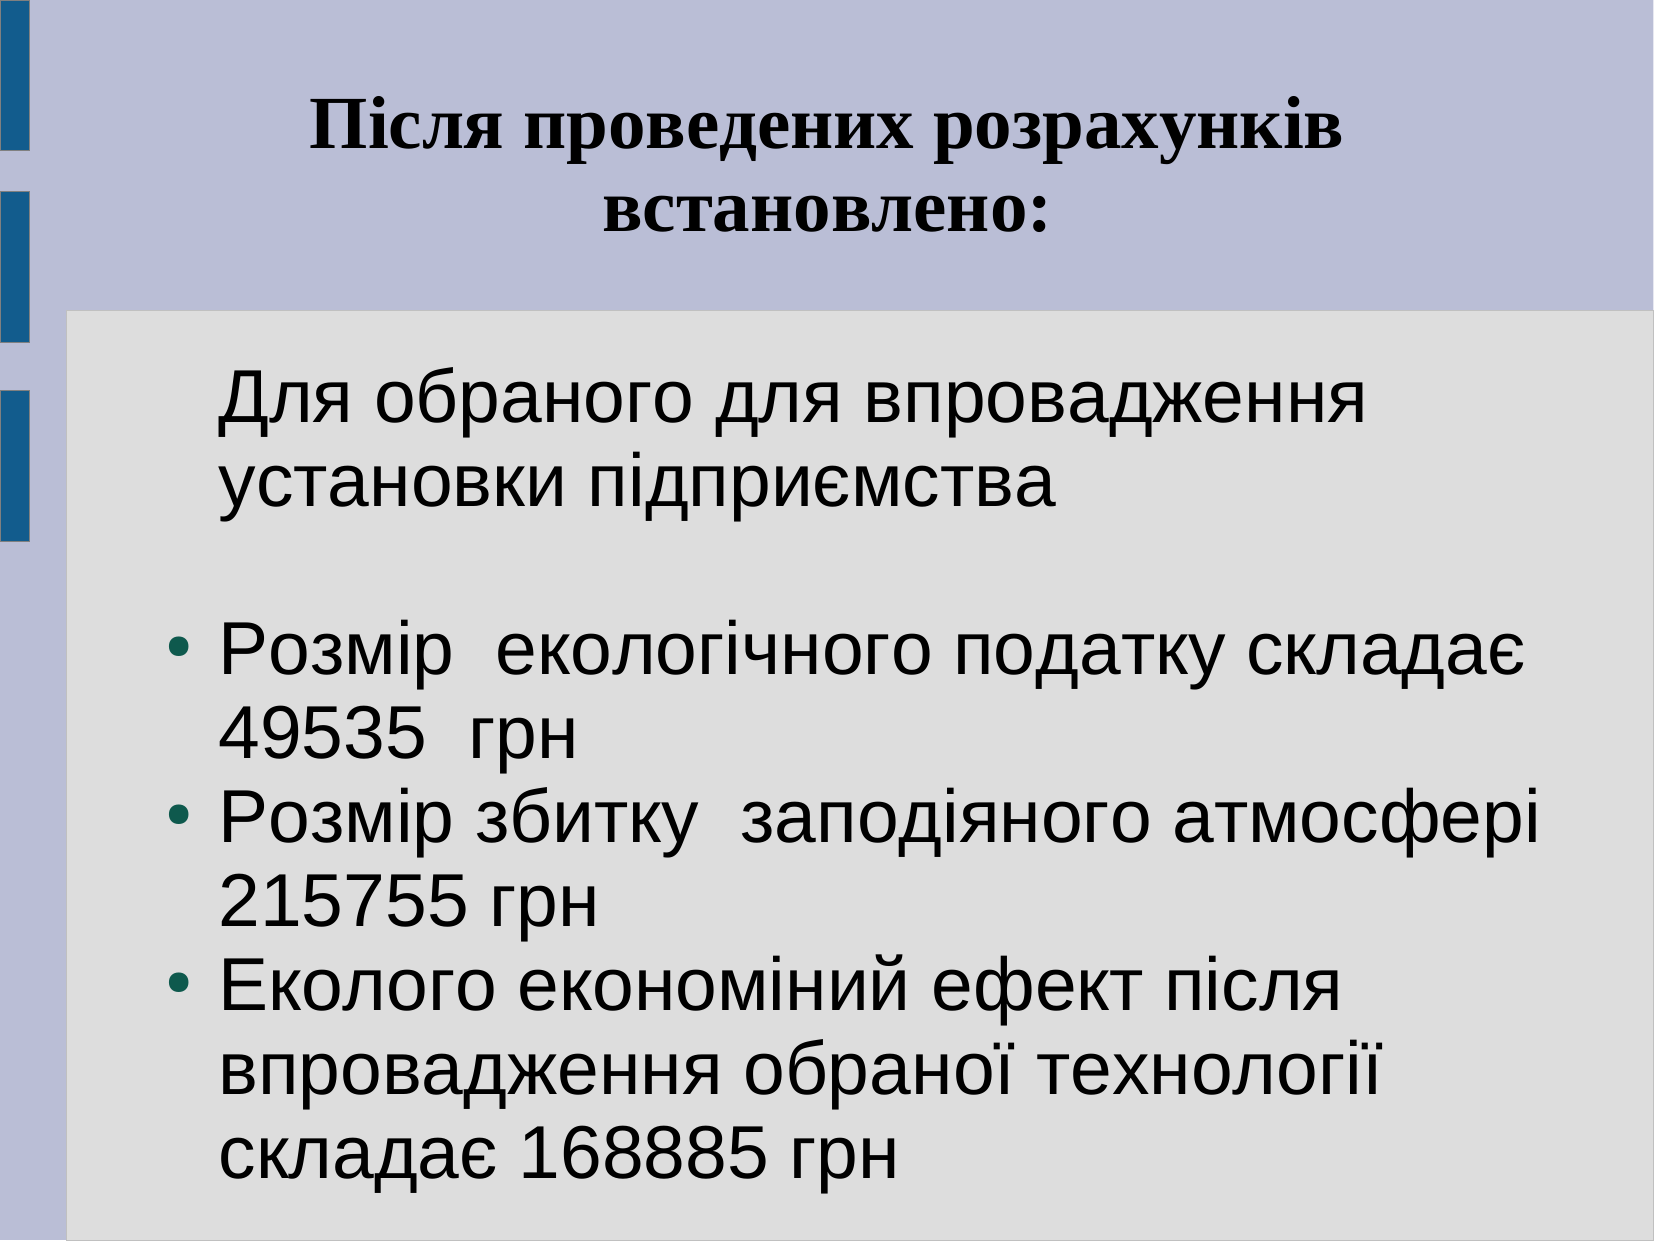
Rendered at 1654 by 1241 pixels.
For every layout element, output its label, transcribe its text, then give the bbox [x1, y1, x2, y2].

title Після проведених розрахунків встановлено: [121, 80, 1534, 309]
list Для обраного для впровадження установки підприємства Розмір екологічного податку складає 49535 грн Розмір збитку заподіяного атмосфері 215755 грн Еколого економіний ефект після впровадження обраної технології складає 168885 грн [147, 354, 1560, 1195]
